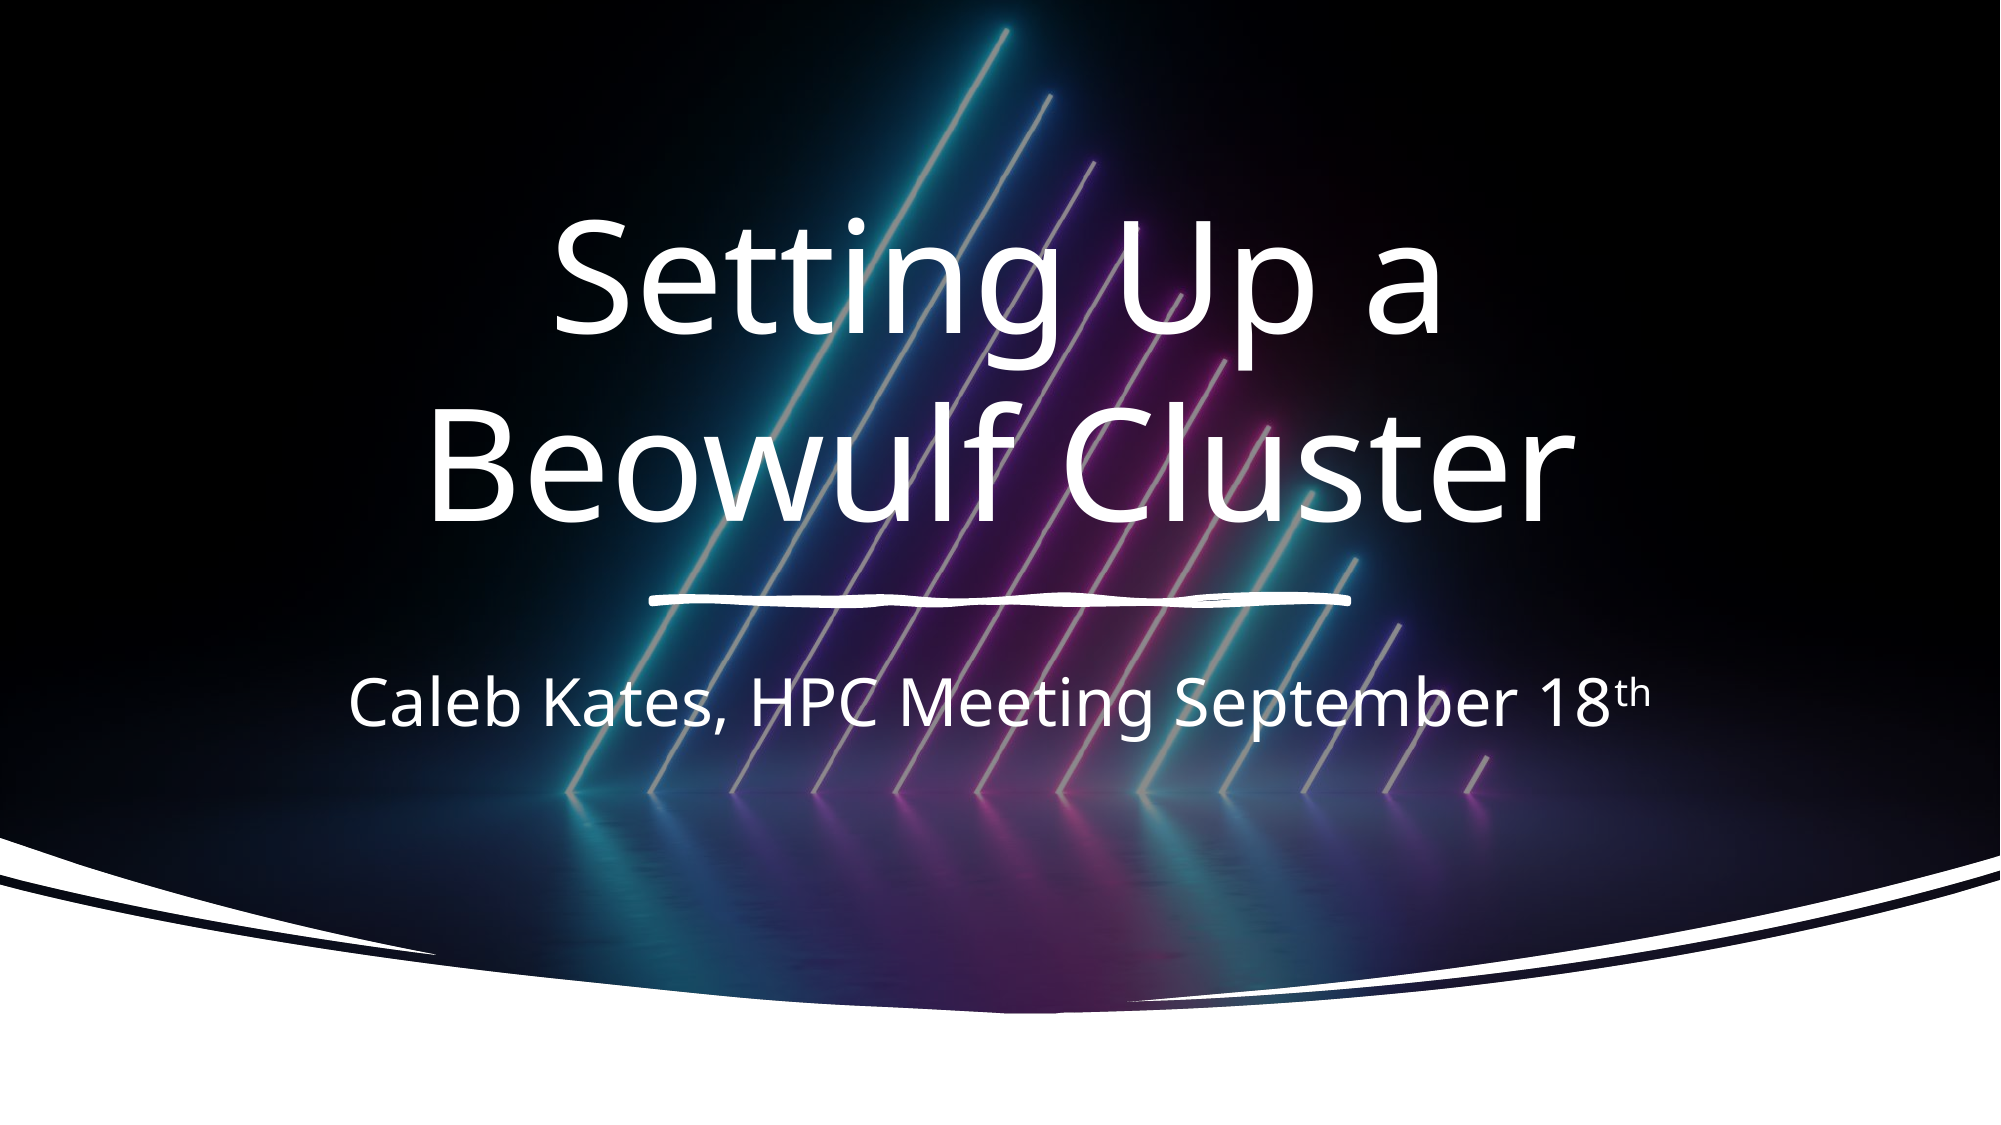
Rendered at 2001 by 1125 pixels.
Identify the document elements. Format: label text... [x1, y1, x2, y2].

text_box [0, 0, 2000, 1014]
title Setting Up a Beowulf Cluster [249, 168, 1750, 561]
subtitle Caleb Kates, HPC Meeting September 18th [249, 644, 1750, 841]
